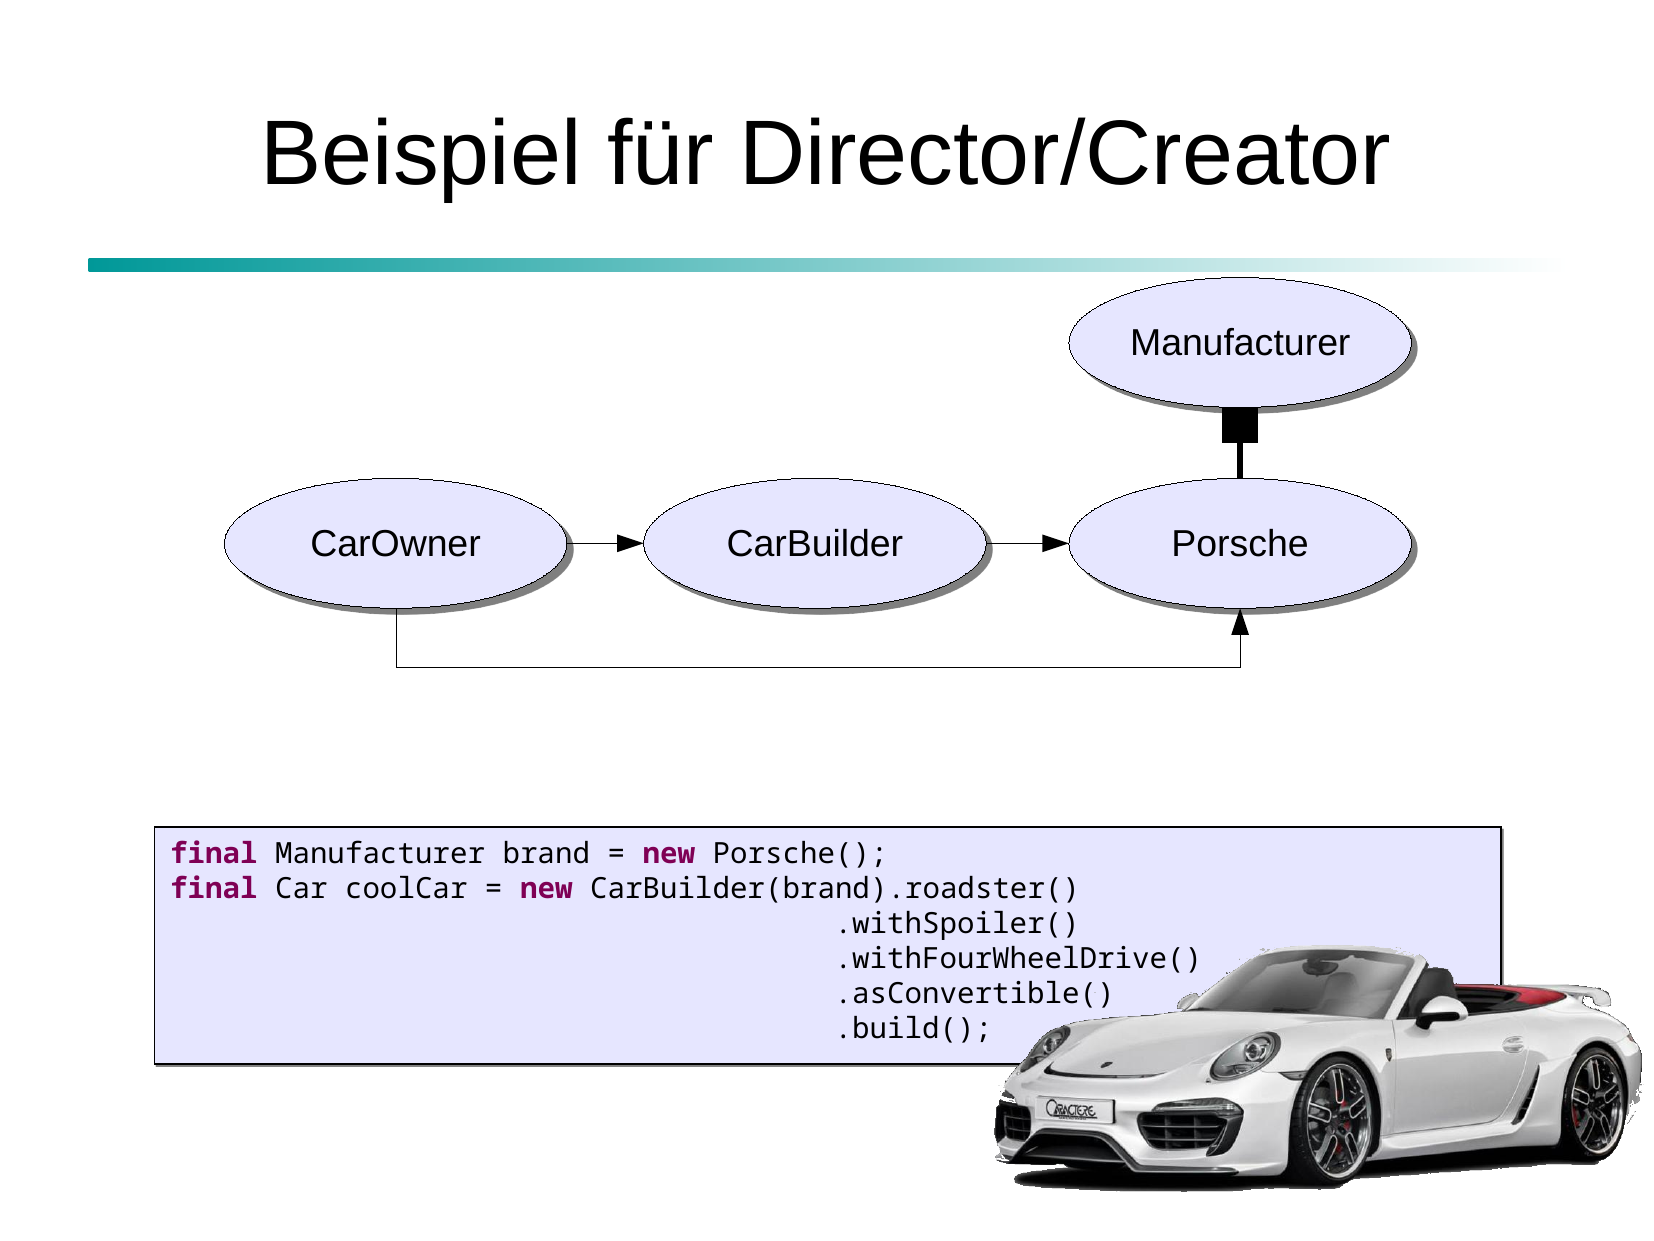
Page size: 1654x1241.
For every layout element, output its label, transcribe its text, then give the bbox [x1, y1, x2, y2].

picture [986, 916, 1645, 1194]
title Beispiel für Director/Creator [82, 49, 1571, 257]
text_box Porsche [1068, 478, 1412, 609]
text_box CarBuilder [643, 478, 987, 609]
text_box CarOwner [224, 478, 567, 609]
text_box Manufacturer [1068, 277, 1412, 408]
text_box final Manufacturer brand = new Porsche(); final Car coolCar = new CarBuilder(brand).roadster() .withSpoiler() .withFourWheelDrive() .asConvertible() .build(); [154, 826, 1502, 1065]
